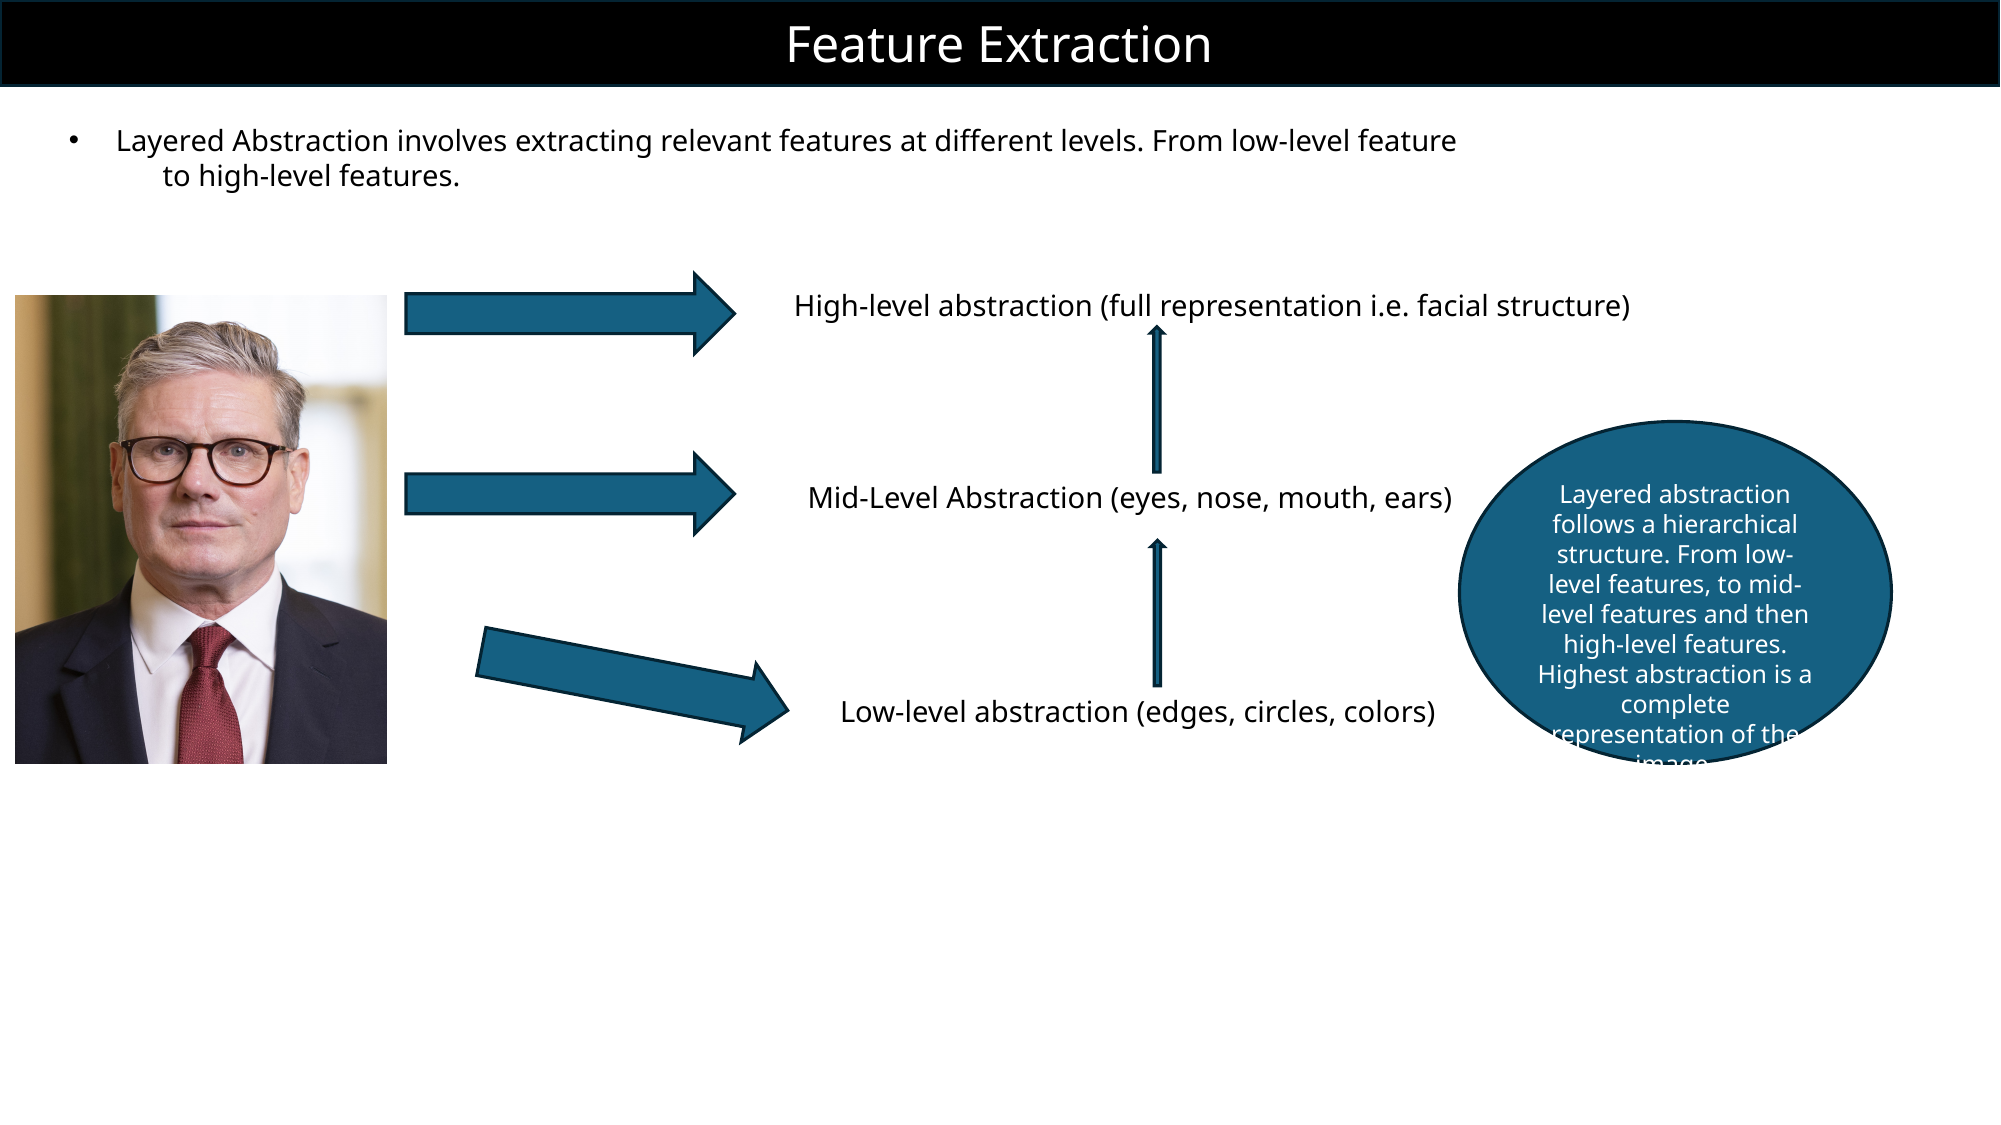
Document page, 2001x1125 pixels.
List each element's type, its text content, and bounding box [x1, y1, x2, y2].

text_box [1151, 540, 1164, 686]
text_box High-level abstraction (full representation i.e. facial structure) [779, 279, 1782, 331]
text_box Feature Extraction [0, 0, 2000, 86]
picture [15, 295, 387, 764]
text_box Mid-Level Abstraction (eyes, nose, mouth, ears) [792, 472, 1520, 523]
text_box Layered abstraction follows a hierarchical structure. From low-level features, to mid-level features and then high-level features. Highest abstraction is a complete representation of the image. [1459, 421, 1892, 764]
text_box Low-level abstraction (edges, circles, colors) [825, 685, 1553, 737]
text_box [1150, 326, 1164, 473]
text_box [405, 273, 735, 354]
text_box [405, 454, 735, 534]
text_box Layered Abstraction involves extracting relevant features at different levels. From low-level feature to high-level features. [53, 114, 1503, 201]
text_box [476, 627, 788, 743]
